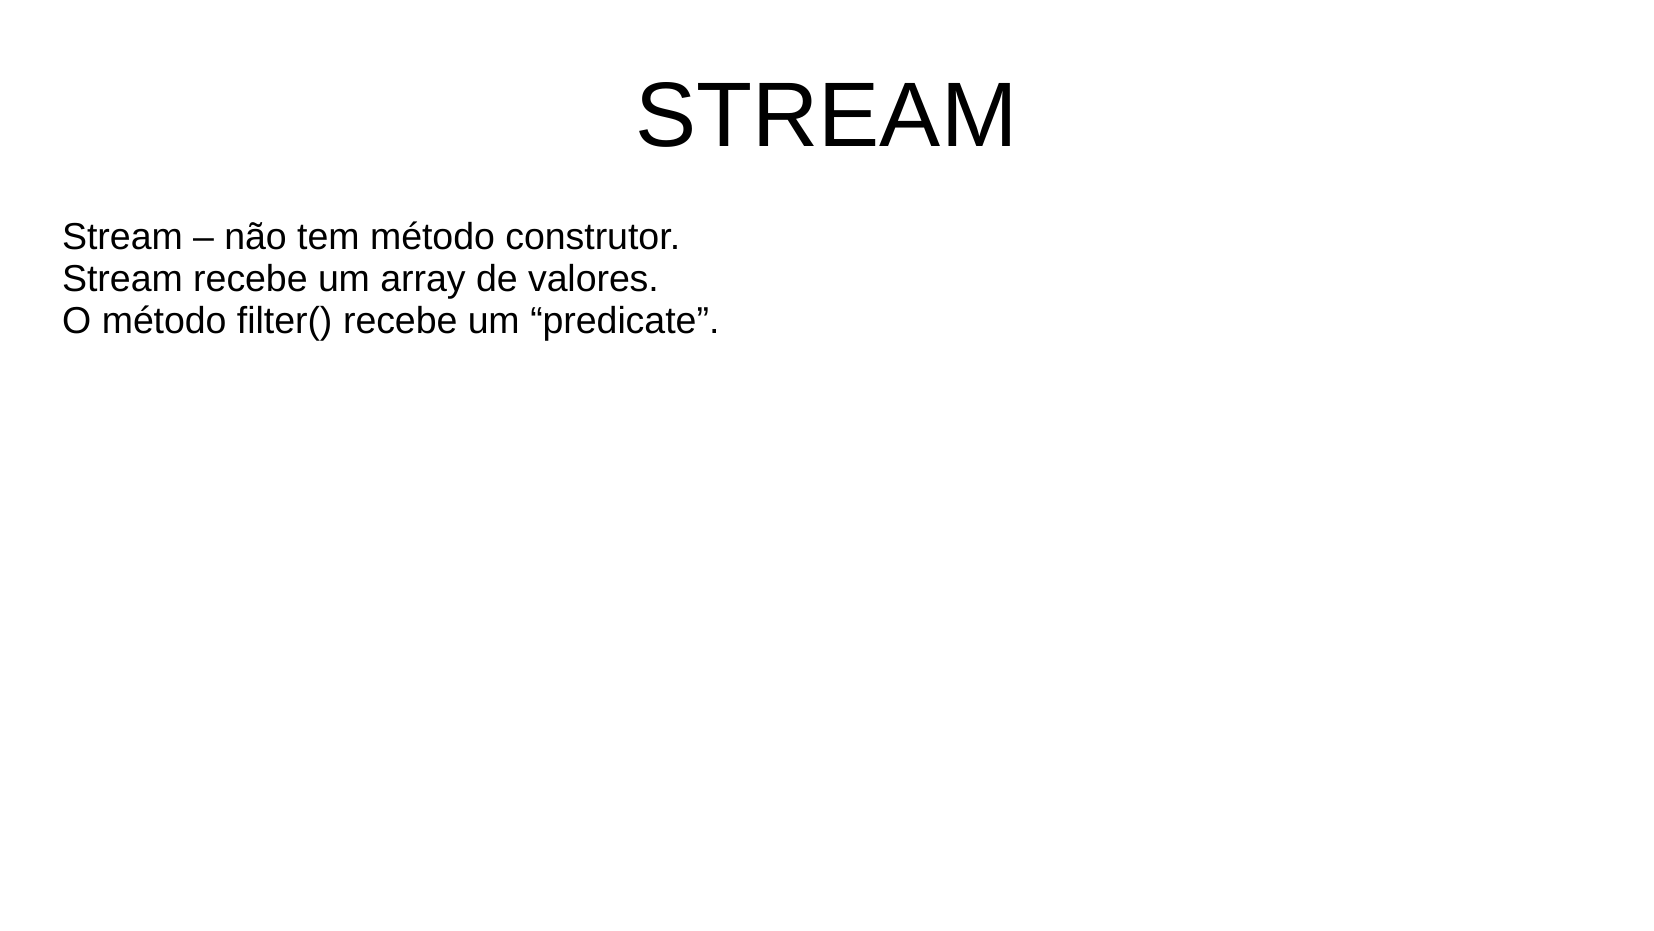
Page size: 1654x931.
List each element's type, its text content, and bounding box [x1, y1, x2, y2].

text_box Stream – não tem método construtor. Stream recebe um array de valores. O método filter() recebe um “predicate”. [47, 208, 1092, 392]
title STREAM [82, 37, 1571, 193]
